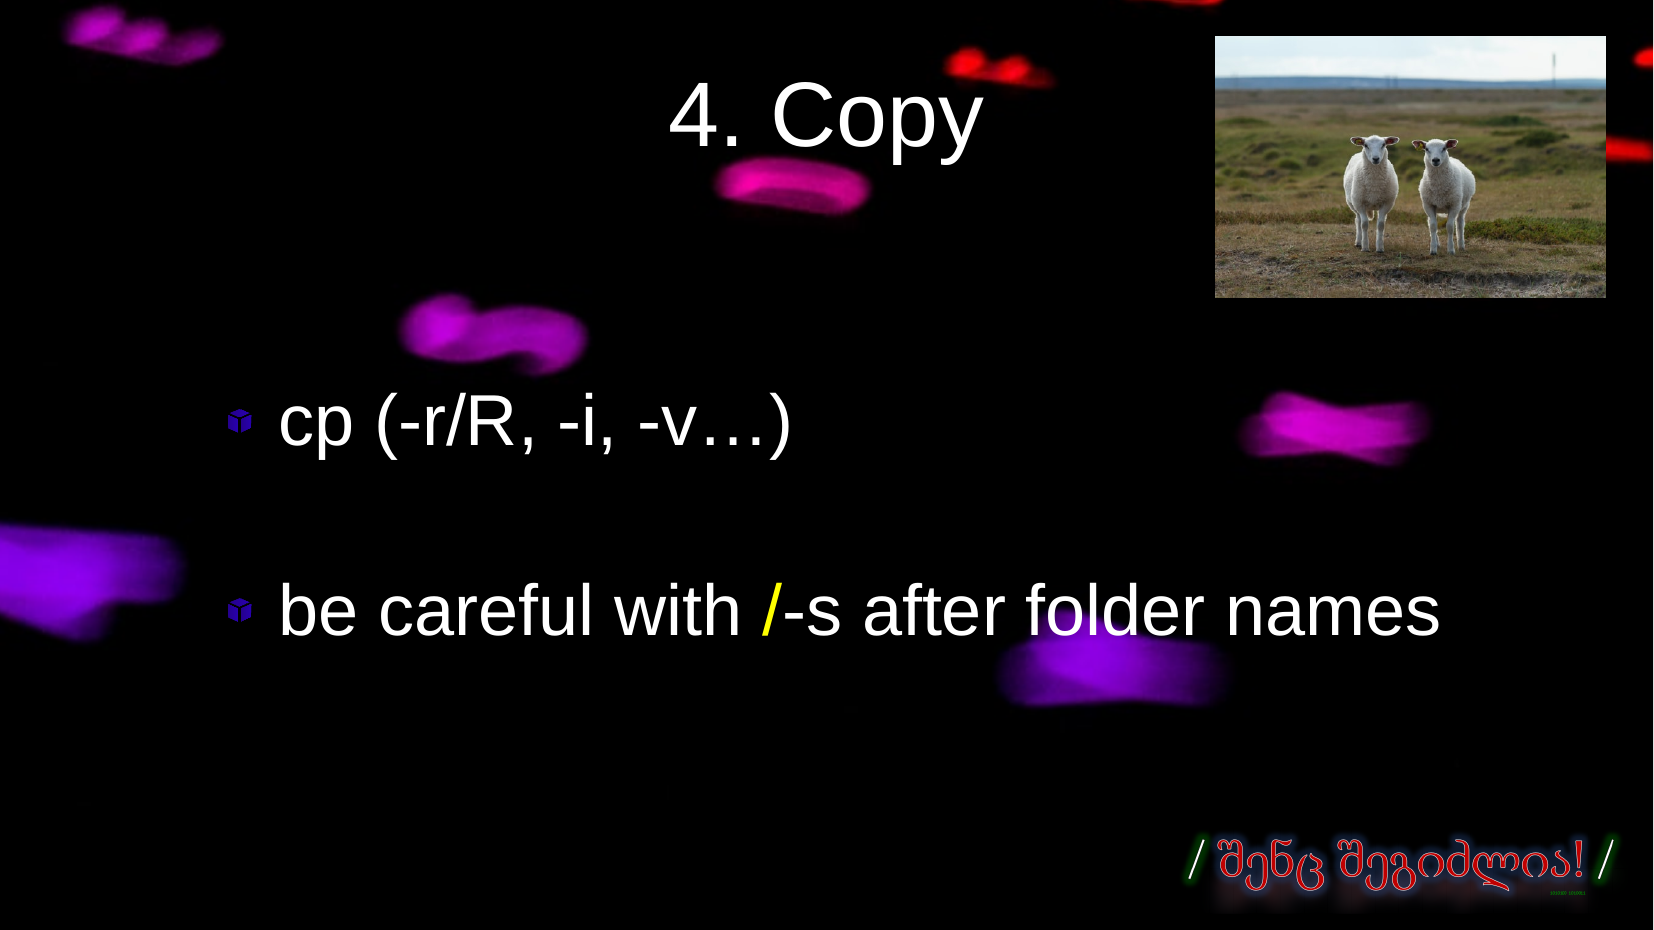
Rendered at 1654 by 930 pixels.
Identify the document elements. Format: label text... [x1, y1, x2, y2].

title 4. Copy [82, 37, 1215, 193]
list cp (-r/R, -i, -v…) be careful with /-s after folder names [210, 300, 1516, 795]
picture [0, 0, 1654, 930]
